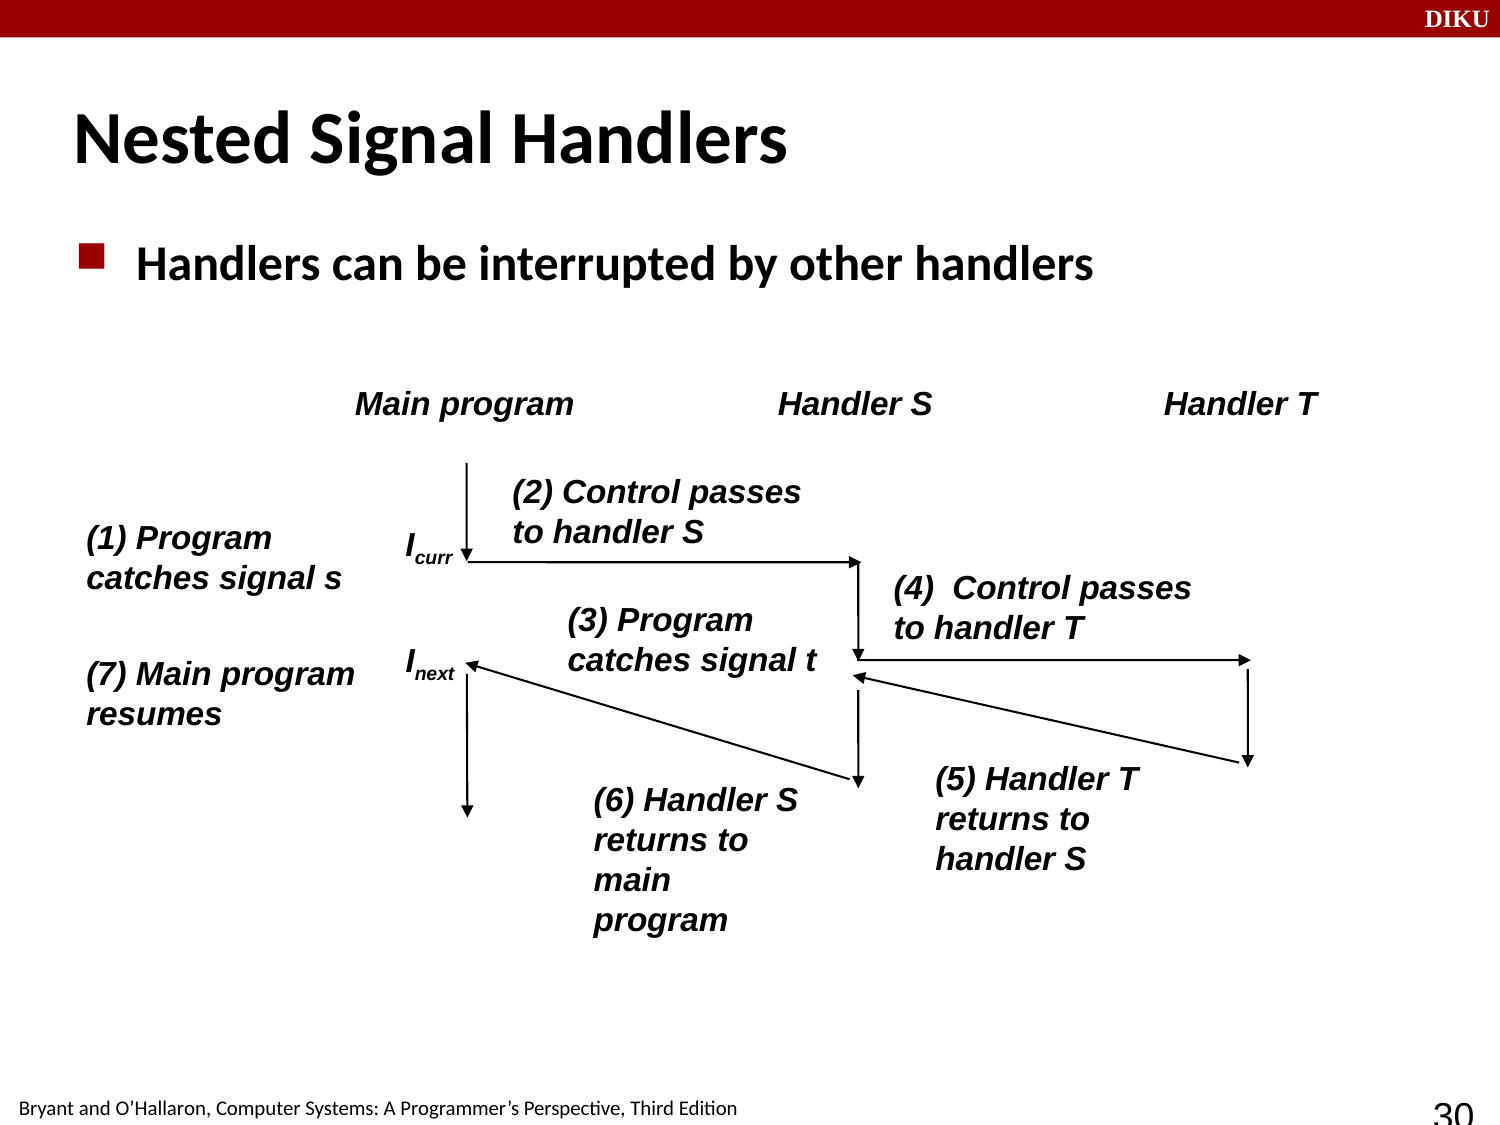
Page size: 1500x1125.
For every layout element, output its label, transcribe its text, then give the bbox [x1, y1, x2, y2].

text_box (2) Control passes to handler S [497, 463, 834, 558]
text_box Inext [390, 631, 469, 692]
text_box (4) Control passes to handler T [878, 559, 1226, 654]
text_box (6) Handler S returns to main program [578, 770, 822, 945]
text_box (7) Main program resumes [71, 644, 386, 740]
text_box (1) Program catches signal s [71, 509, 386, 604]
text_box Main program [330, 374, 601, 430]
text_box Nested Signal Handlers [58, 71, 1304, 197]
text_box Handler T [1139, 374, 1350, 430]
text_box (5) Handler T returns to handler S [920, 749, 1164, 885]
text_box Handlers can be interrupted by other handlers [65, 223, 1361, 325]
text_box (3) Program catches signal t [552, 590, 857, 685]
text_box Icurr [390, 515, 467, 576]
text_box Handler S [753, 374, 964, 430]
